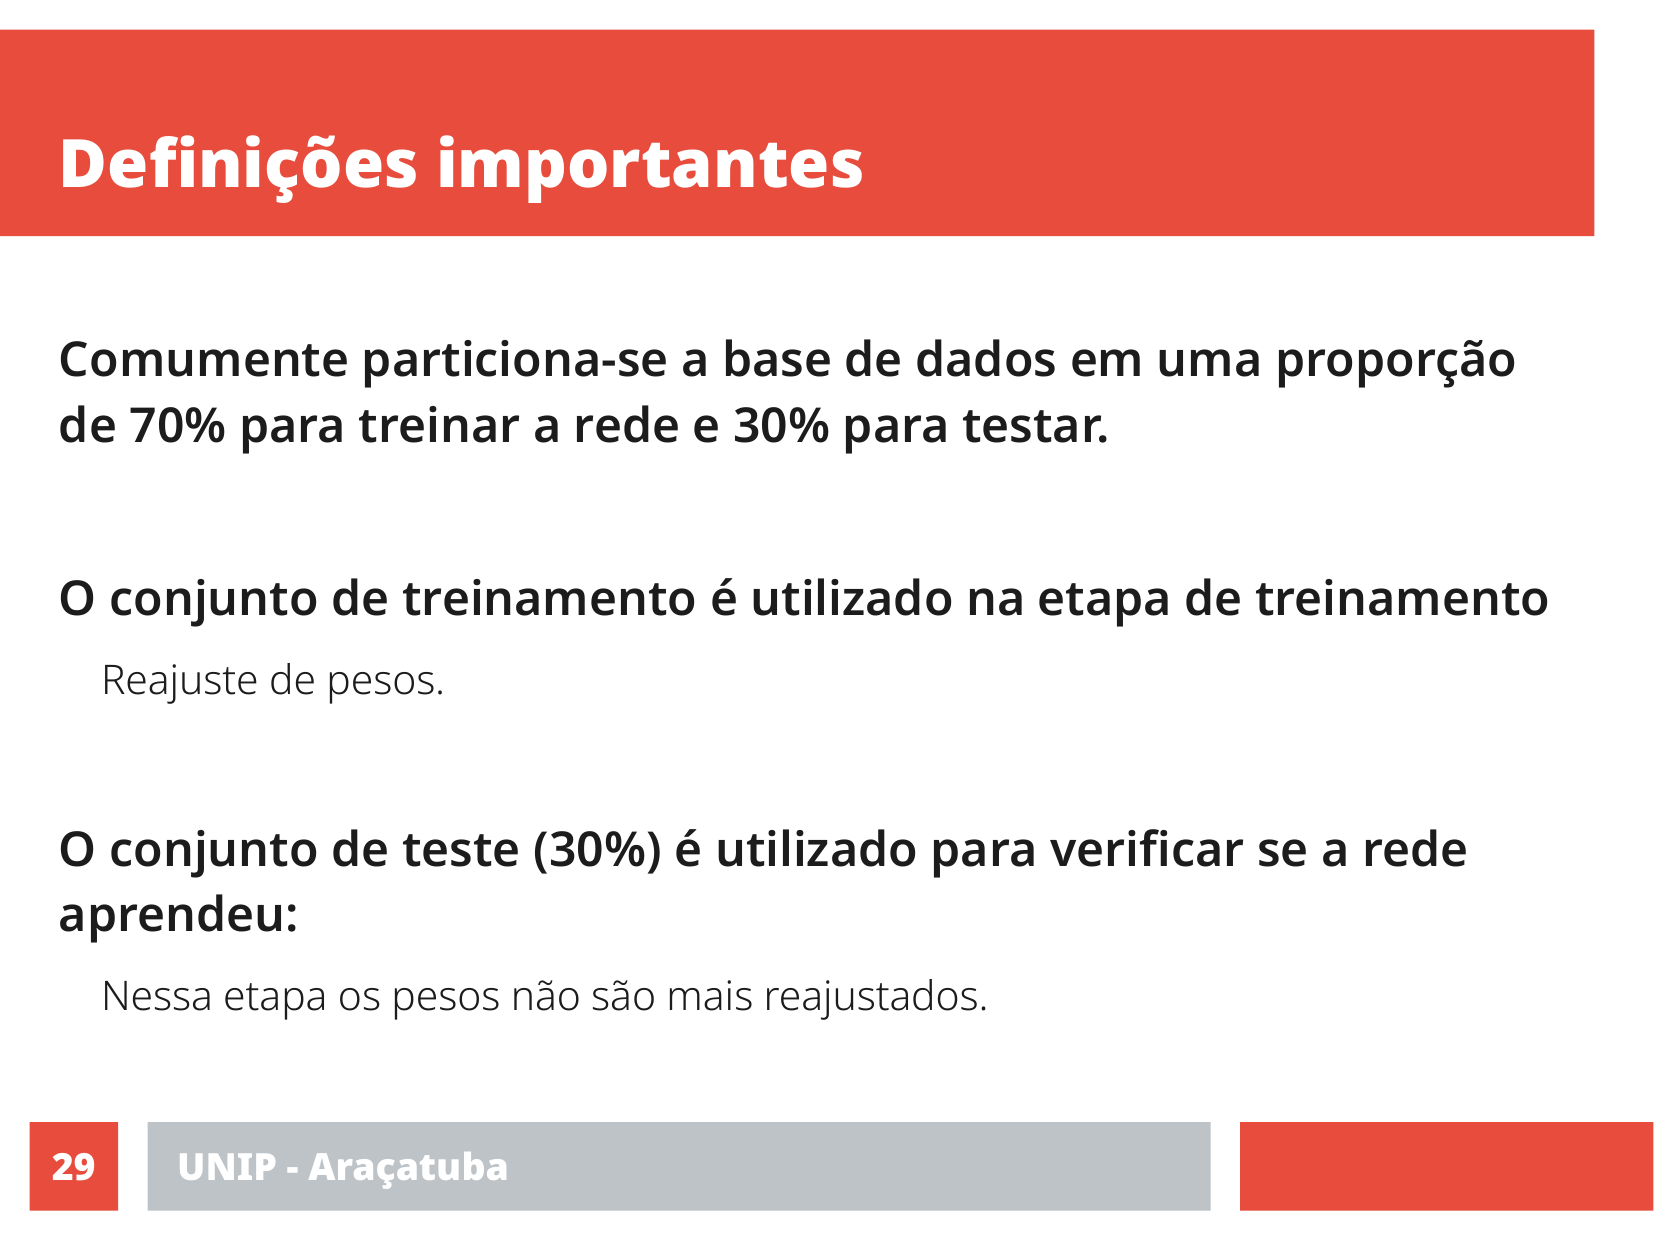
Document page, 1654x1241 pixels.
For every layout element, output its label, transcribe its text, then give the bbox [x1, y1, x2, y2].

list Comumente particiona-se a base de dados em uma proporção de 70% para treinar a rede e 30% para testar. O conjunto de treinamento é utilizado na etapa de treinamento Reajuste de pesos. O conjunto de teste (30%) é utilizado para verificar se a rede aprendeu: Nessa etapa os pesos não são mais reajustados. [59, 324, 1565, 1093]
title Definições importantes [59, 59, 1595, 207]
